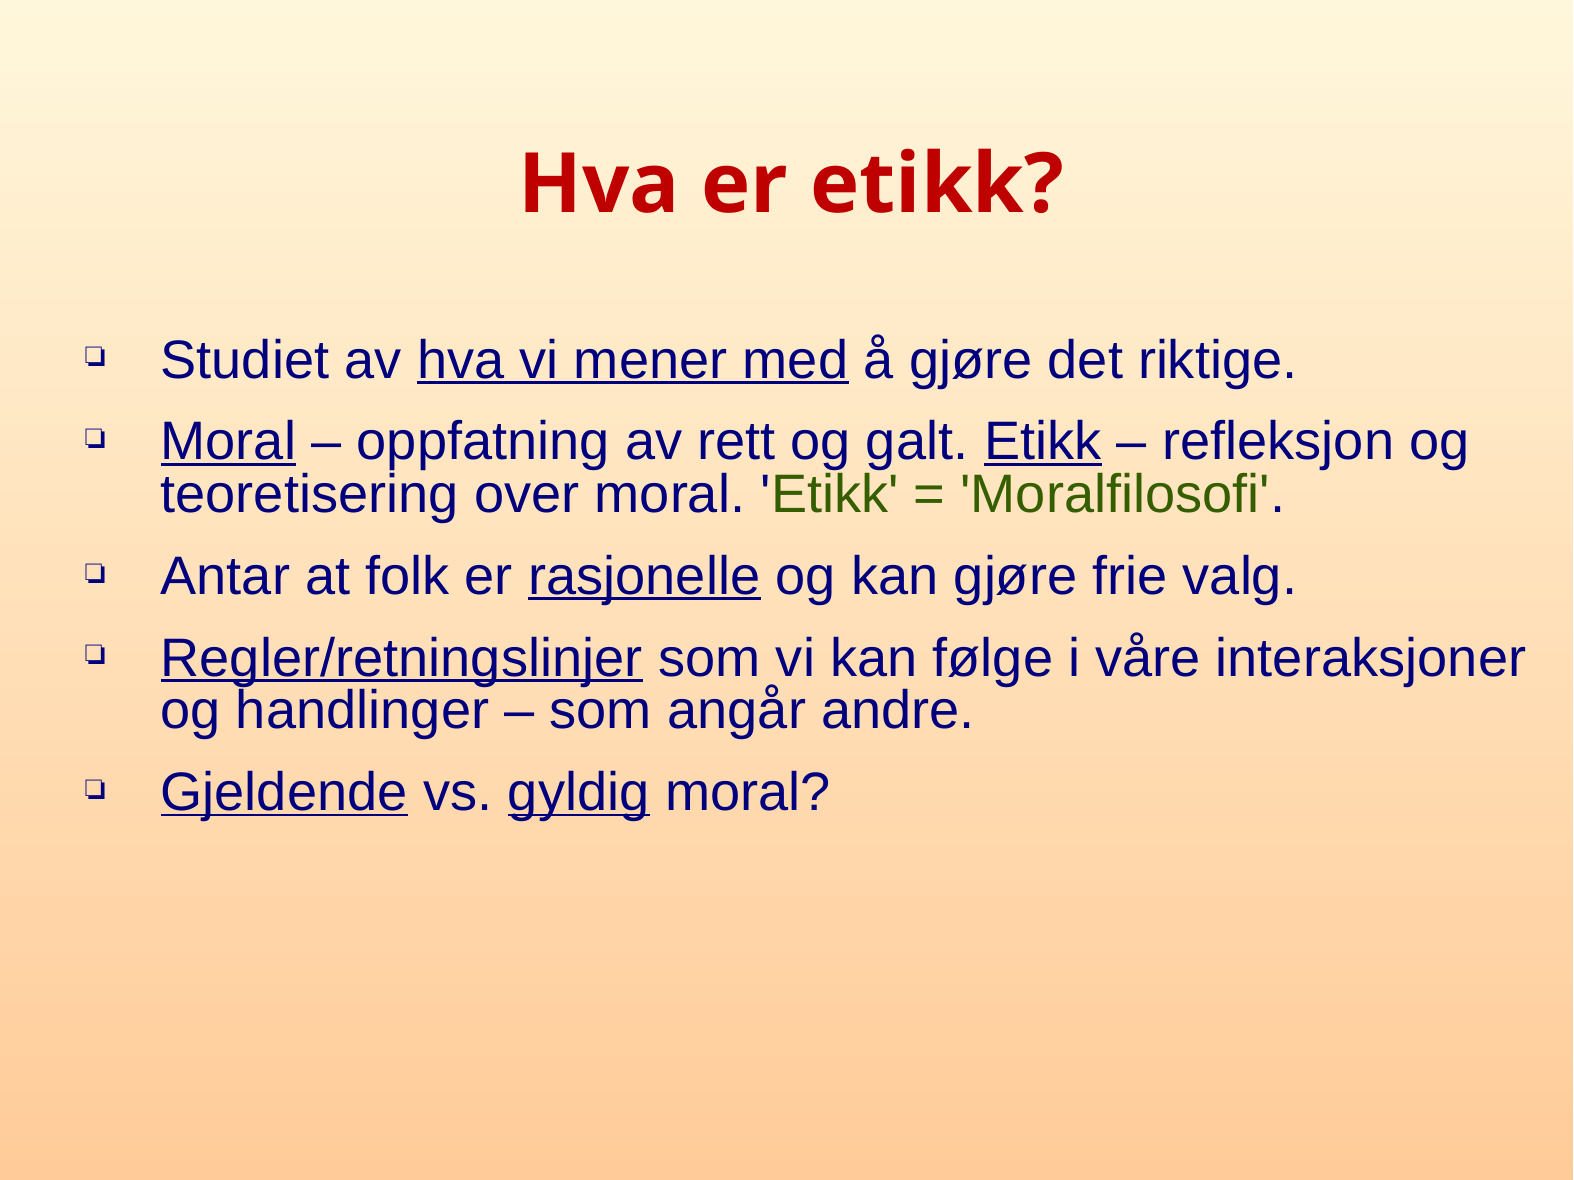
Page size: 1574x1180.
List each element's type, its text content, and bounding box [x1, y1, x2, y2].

title Hva er etikk? [39, 54, 1543, 309]
list Studiet av hva vi mener med å gjøre det riktige. Moral – oppfatning av rett og galt. Etikk – refleksjon og teoretisering over moral. 'Etikk' = 'Moralfilosofi'. Antar at folk er rasjonelle og kan gjøre frie valg. Regler/retningslinjer som vi kan følge i våre interaksjoner og handlinger – som angår andre. Gjeldende vs. gyldig moral? [85, 336, 1539, 1170]
